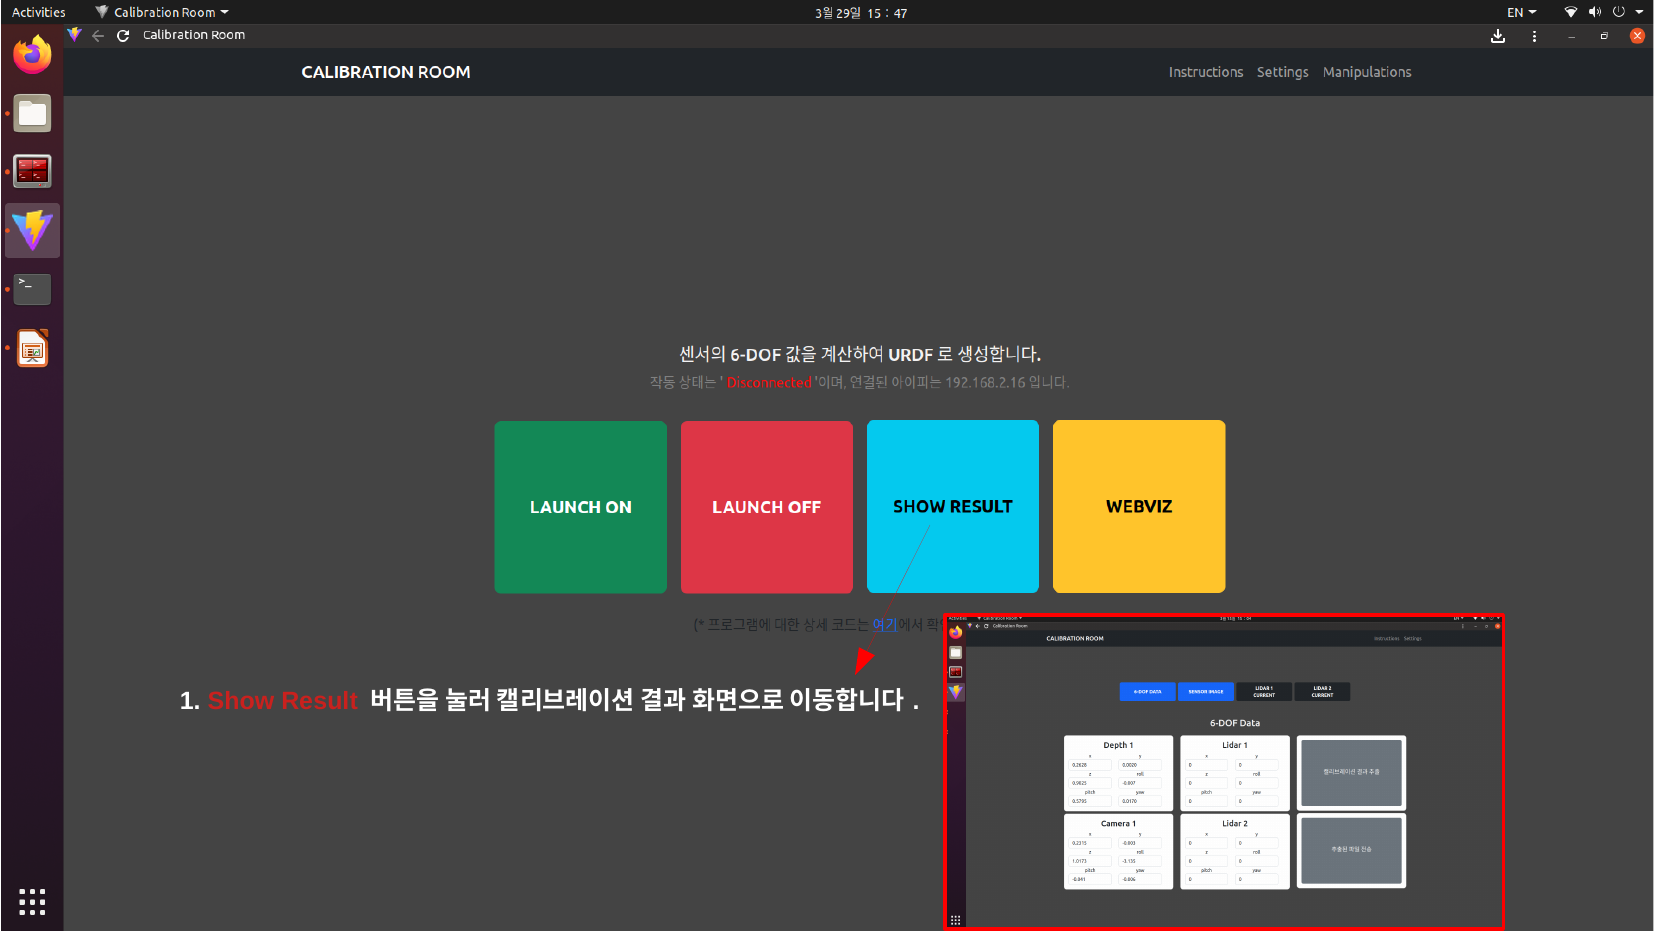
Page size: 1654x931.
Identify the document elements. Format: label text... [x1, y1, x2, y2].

picture [947, 617, 1502, 927]
text_box 1. Show Result 버튼을 눌러 캘리브레이션 결과 화면으로 이동합니다. [165, 660, 706, 766]
picture [1, 0, 1654, 931]
